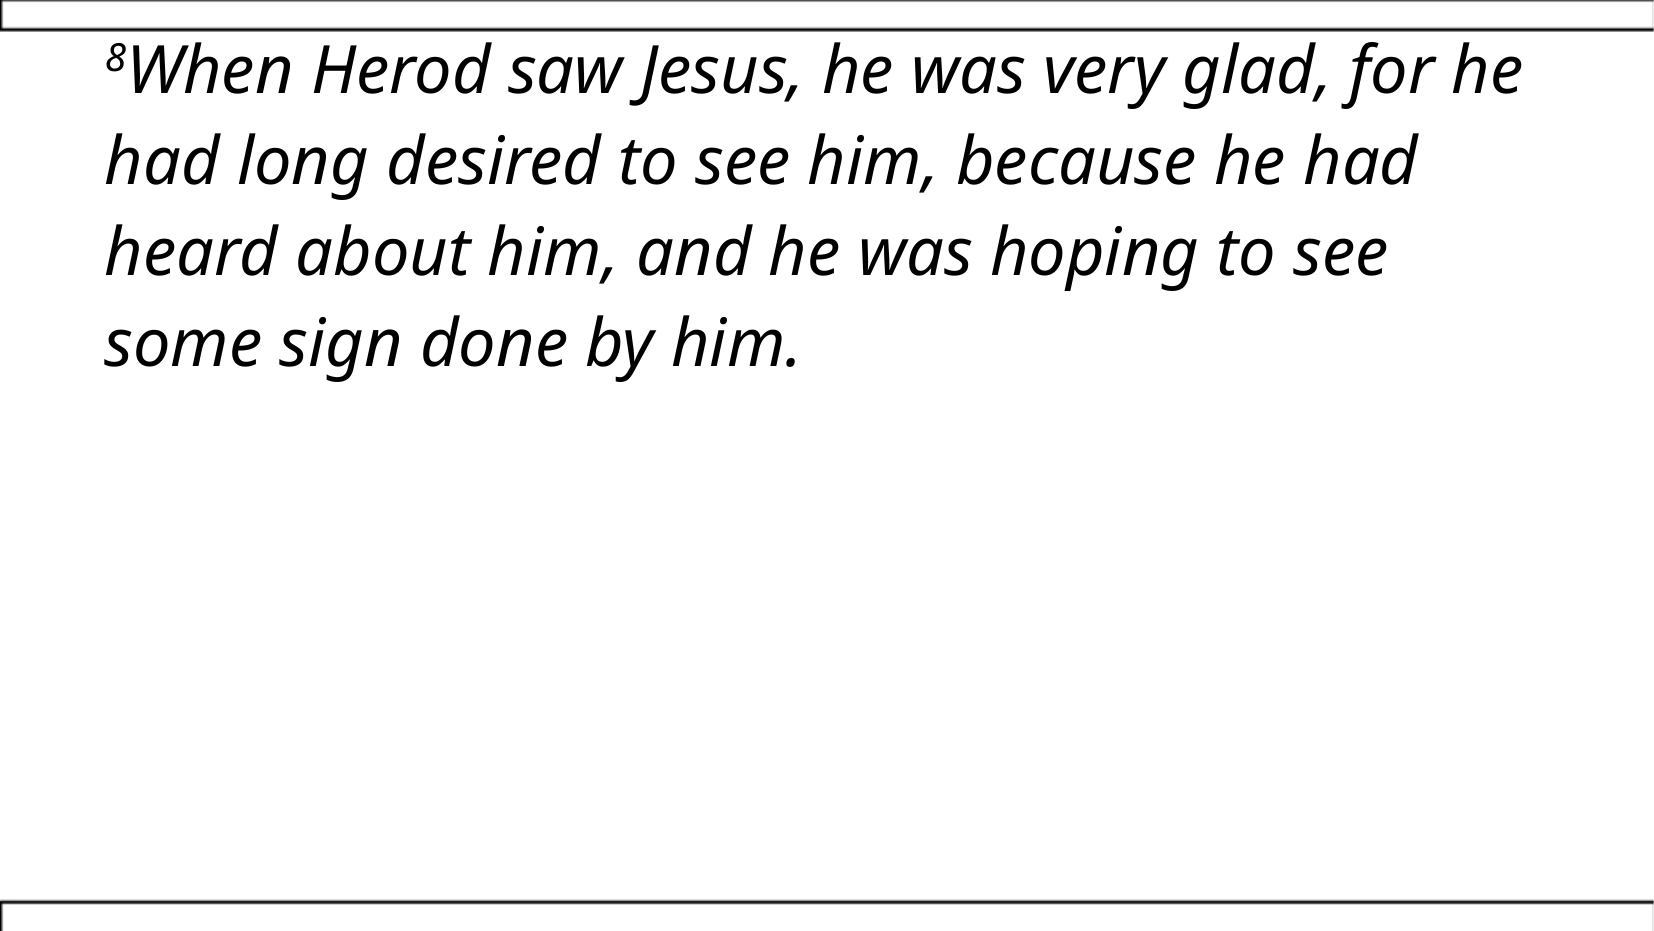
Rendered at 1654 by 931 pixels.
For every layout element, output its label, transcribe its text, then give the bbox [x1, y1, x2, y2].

text_box 8When Herod saw Jesus, he was very glad, for he had long desired to see him, because he had heard about him, and he was hoping to see some sign done by him. [90, 15, 1576, 406]
picture [0, 0, 1654, 931]
